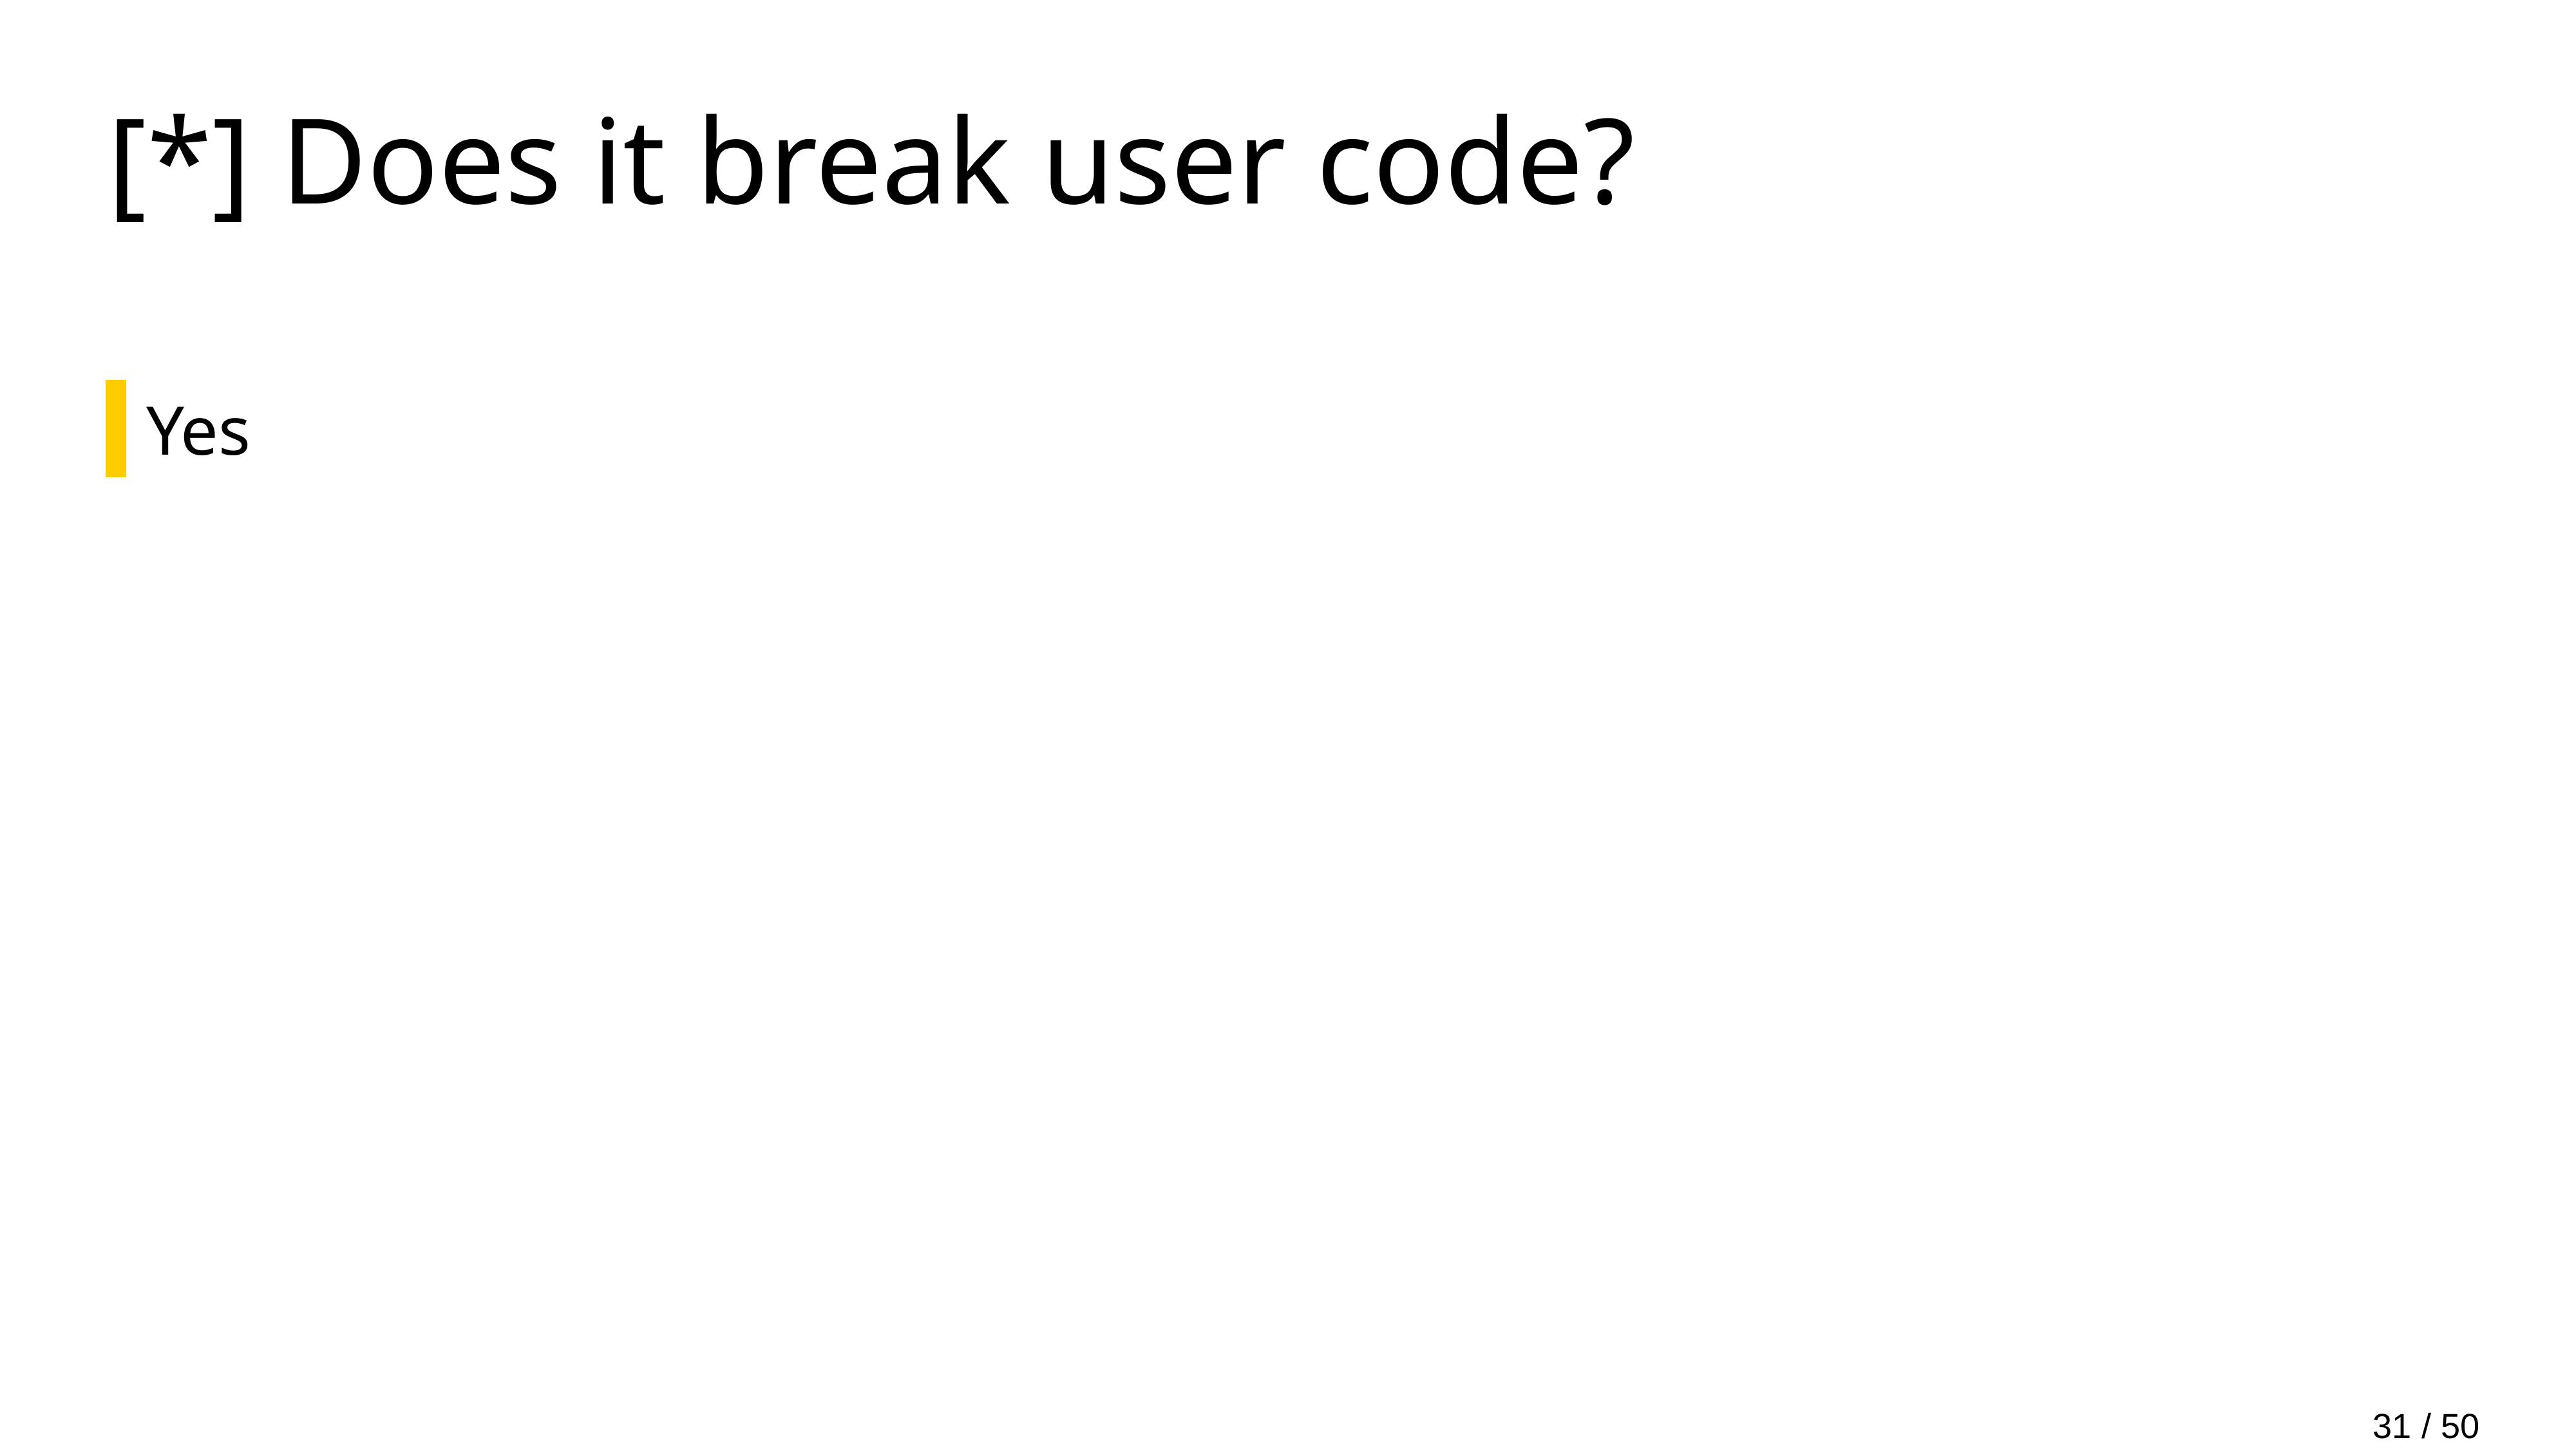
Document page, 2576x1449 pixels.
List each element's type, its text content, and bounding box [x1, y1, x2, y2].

text_box Yes [96, 364, 2512, 1419]
text_box <number> / 50 [2363, 1402, 2576, 1449]
title [*] Does it break user code? [108, 80, 2468, 242]
